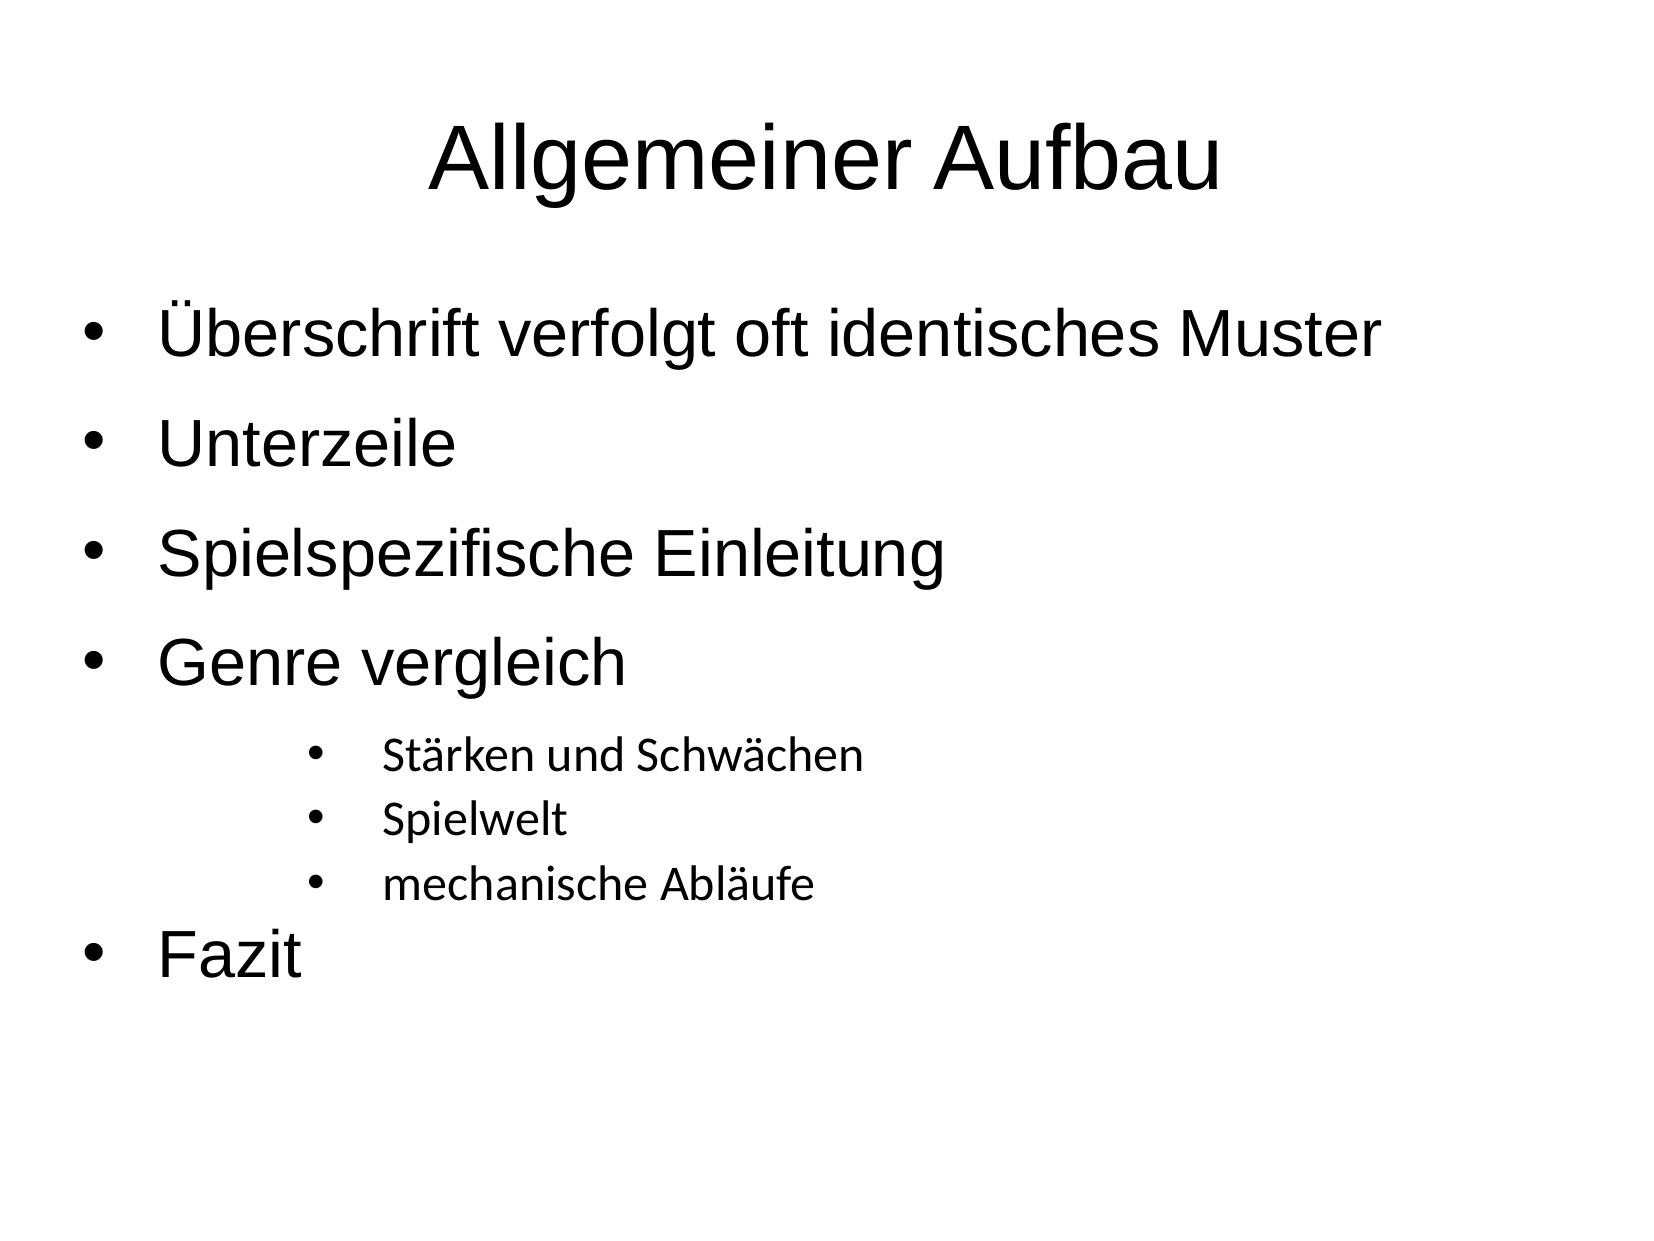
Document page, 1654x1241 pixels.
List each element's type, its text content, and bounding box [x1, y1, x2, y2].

title Allgemeiner Aufbau [82, 49, 1571, 257]
list Überschrift verfolgt oft identisches Muster Unterzeile Spielspezifische Einleitung Genre vergleich Stärken und Schwächen Spielwelt mechanische Abläufe Fazit [82, 290, 1571, 1109]
